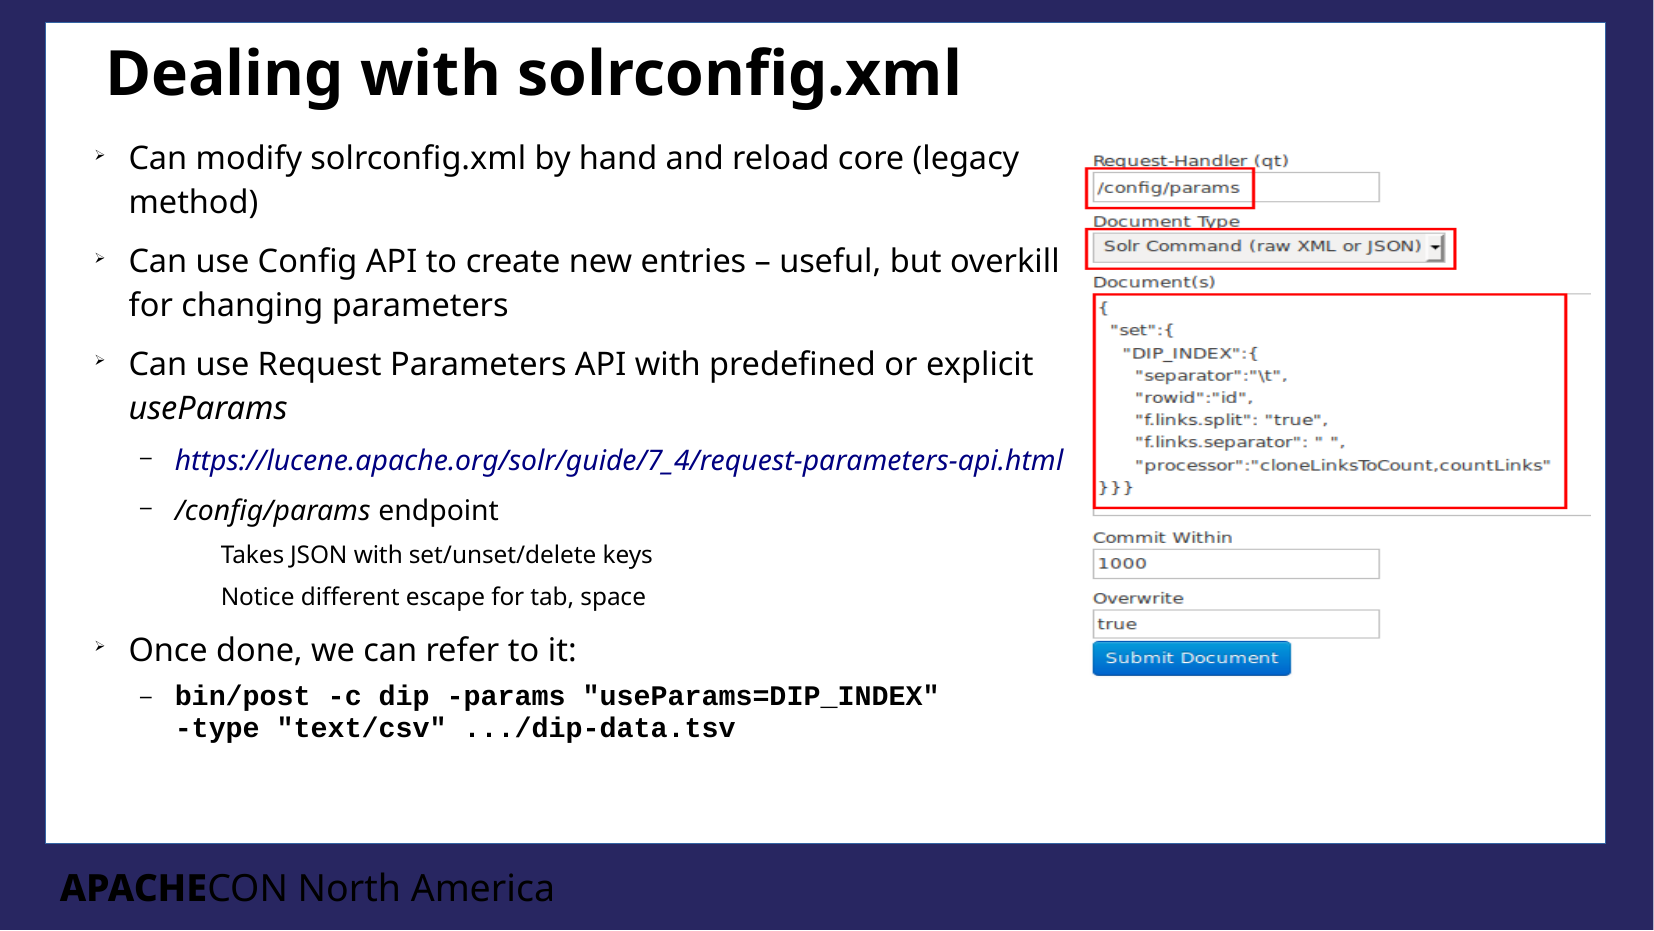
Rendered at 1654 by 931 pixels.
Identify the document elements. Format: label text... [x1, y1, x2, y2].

title Dealing with solrconfig.xml [105, 32, 1546, 110]
picture [1079, 144, 1591, 691]
list Can modify solrconfig.xml by hand and reload core (legacy method) Can use Config API to create new entries – useful, but overkill for changing parameters Can use Request Parameters API with predefined or explicit useParams https://lucene.apache.org/solr/guide/7_4/request-parameters-api.html /config/params endpoint Takes JSON with set/unset/delete keys Notice different escape for tab, space Once done, we can refer to it: bin/post -c dip -params "useParams=DIP_INDEX" -type "text/csv" .../dip-data.tsv [82, 135, 1081, 757]
